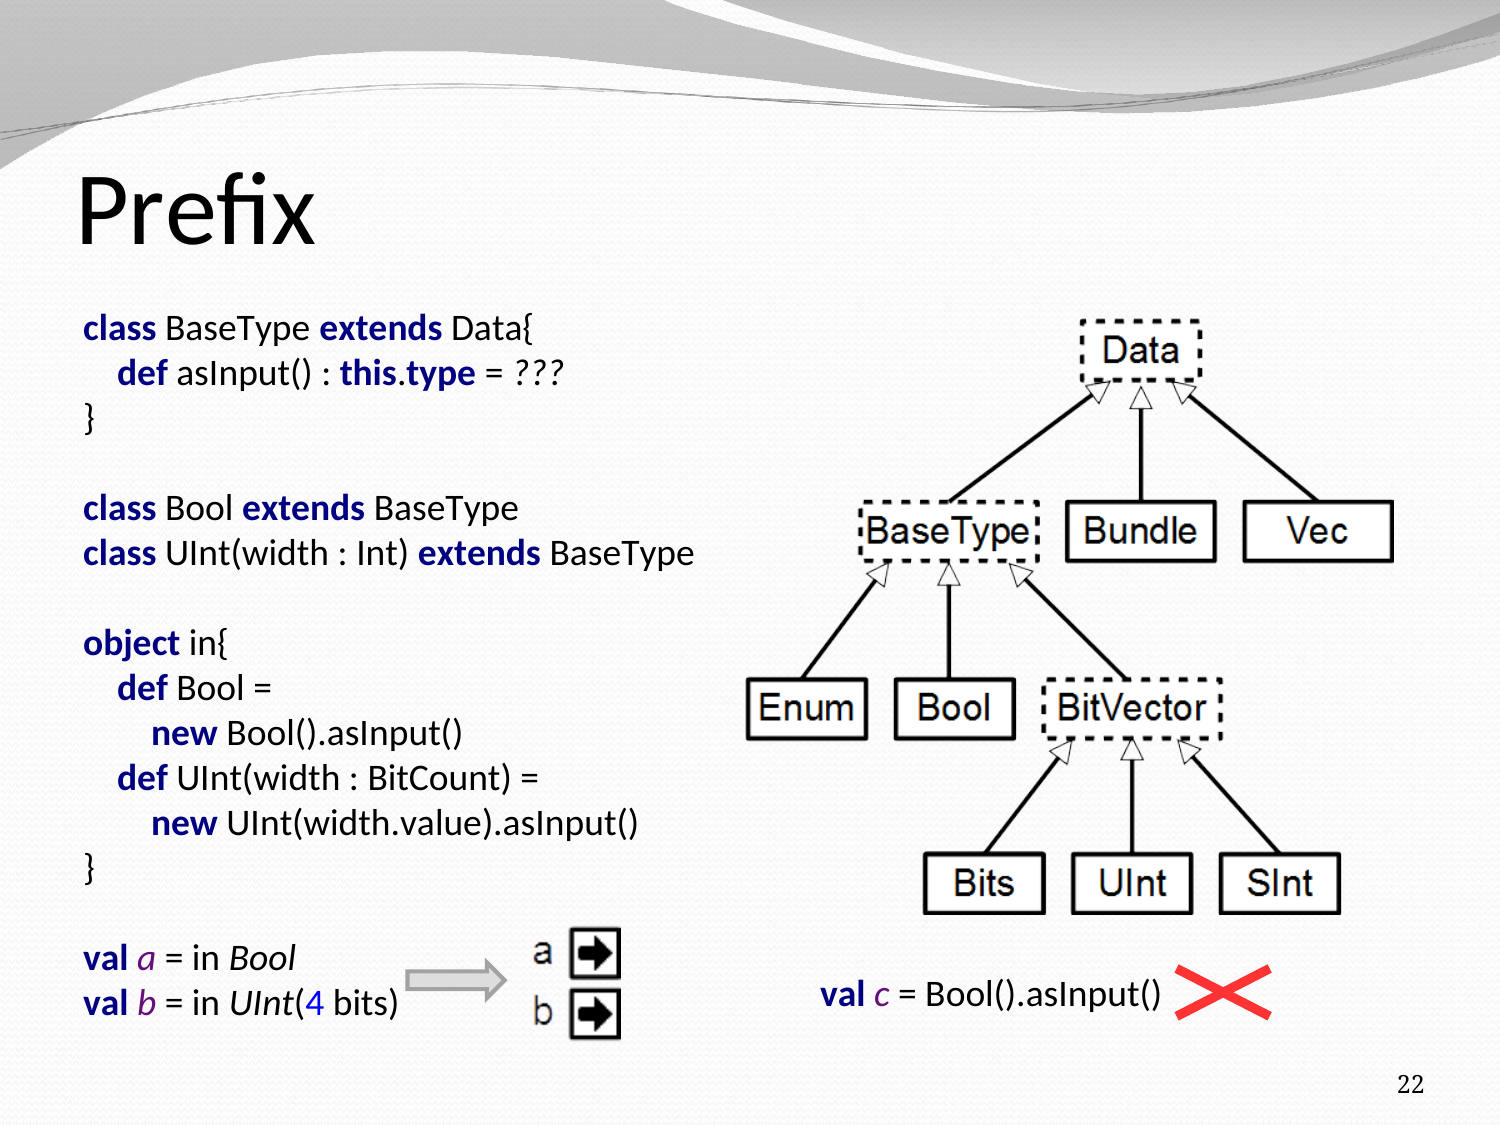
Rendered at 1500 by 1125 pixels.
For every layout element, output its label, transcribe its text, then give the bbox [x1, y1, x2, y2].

text_box [407, 962, 505, 998]
text_box class BaseType extends Data{ def asInput() : this.type = ??? } class Bool extends BaseType class UInt(width : Int) extends BaseType object in{ def Bool = new Bool().asInput() def UInt(width : BitCount) = new UInt(width.value).asInput() } val a = in Bool val b = in UInt(4 bits) [68, 295, 951, 1031]
title Prefix [75, 78, 1426, 266]
text_box <numéro> [1299, 1042, 1426, 1103]
text_box val c = Bool().asInput() [805, 961, 1193, 1031]
picture [0, 0, 1500, 1125]
